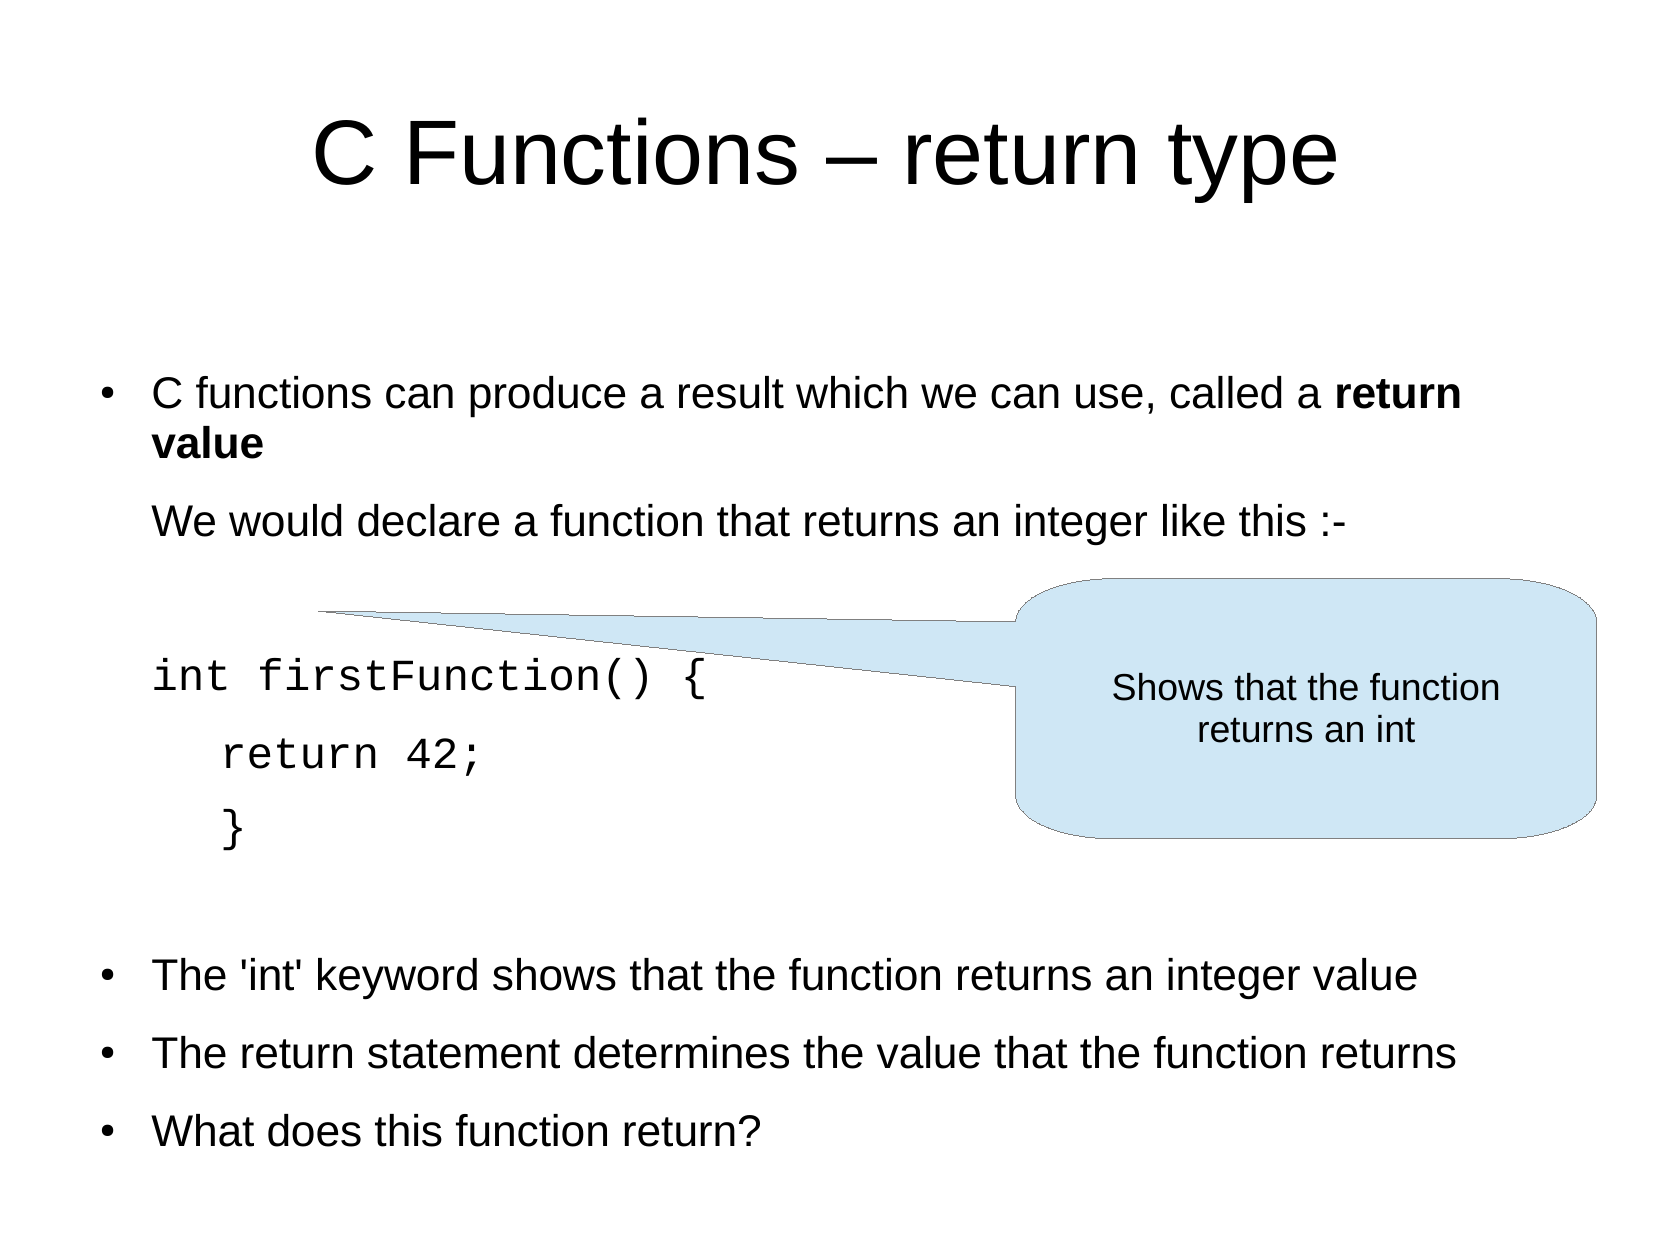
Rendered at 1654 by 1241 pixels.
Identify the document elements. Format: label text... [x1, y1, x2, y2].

list C functions can produce a result which we can use, called a return value We would declare a function that returns an integer like this :- int firstFunction() { return 42; } The 'int' keyword shows that the function returns an integer value The return statement determines the value that the function returns What does this function return? [82, 290, 1538, 1158]
title C Functions – return type [82, 49, 1571, 257]
text_box Shows that the function returns an int [318, 578, 1597, 839]
